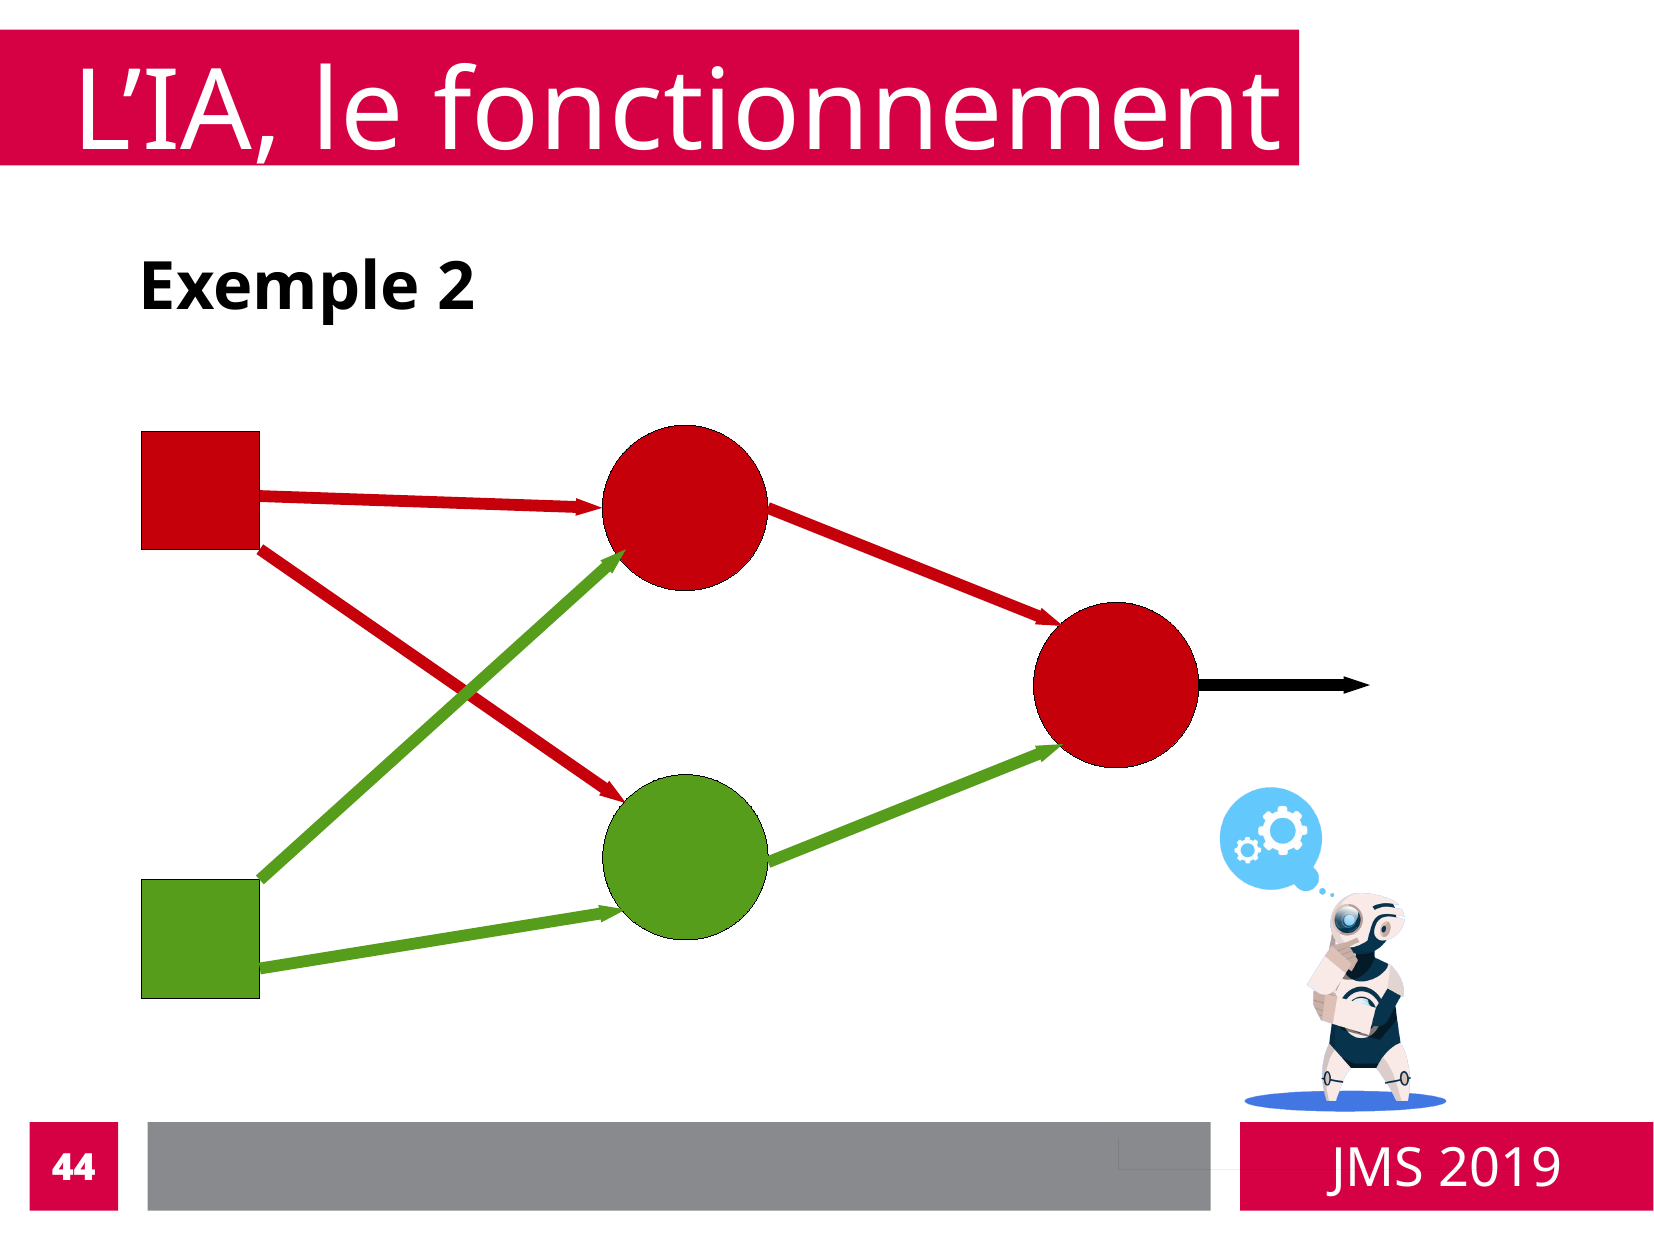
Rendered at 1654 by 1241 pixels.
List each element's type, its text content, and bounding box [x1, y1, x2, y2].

picture [1118, 744, 1512, 1170]
title L’IA, le fonctionnement [0, 29, 1371, 178]
text_box [141, 431, 260, 550]
text_box [602, 774, 769, 940]
text_box [602, 425, 768, 591]
text_box [1033, 602, 1199, 768]
text_box [141, 879, 260, 999]
text_box Exemple 2 [0, 237, 615, 330]
